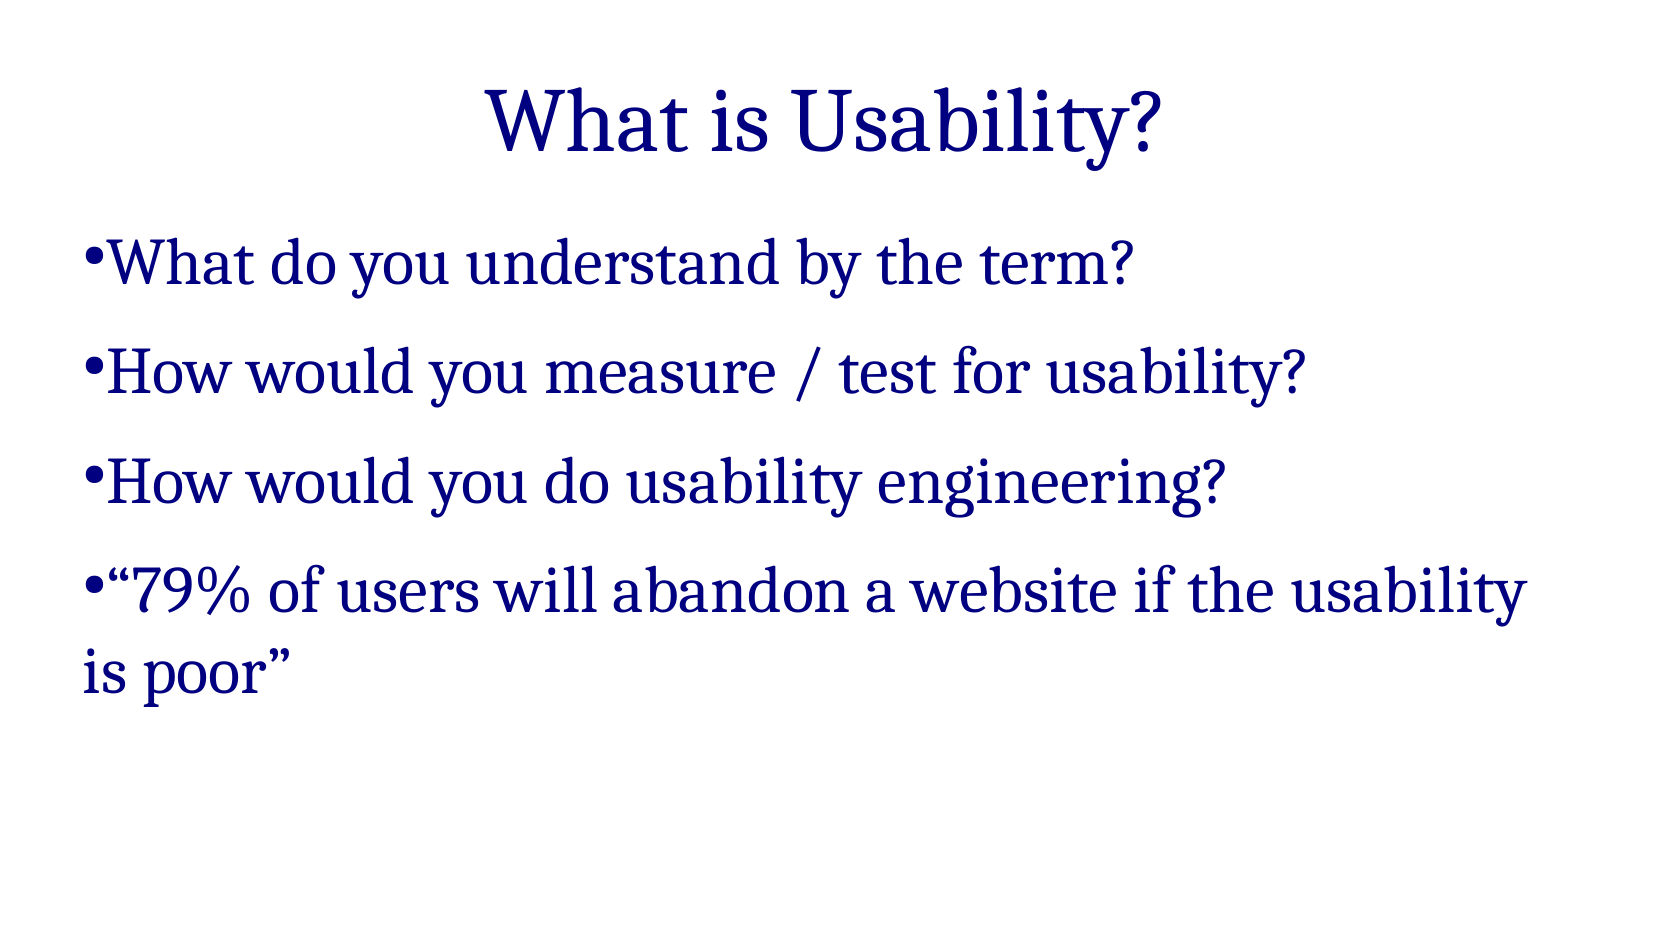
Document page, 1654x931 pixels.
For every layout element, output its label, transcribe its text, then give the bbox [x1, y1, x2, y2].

title What is Usability? [82, 7, 1571, 217]
list What do you understand by the term? How would you measure / test for usability? How would you do usability engineering? “79% of users will abandon a website if the usability is poor” [82, 217, 1571, 863]
